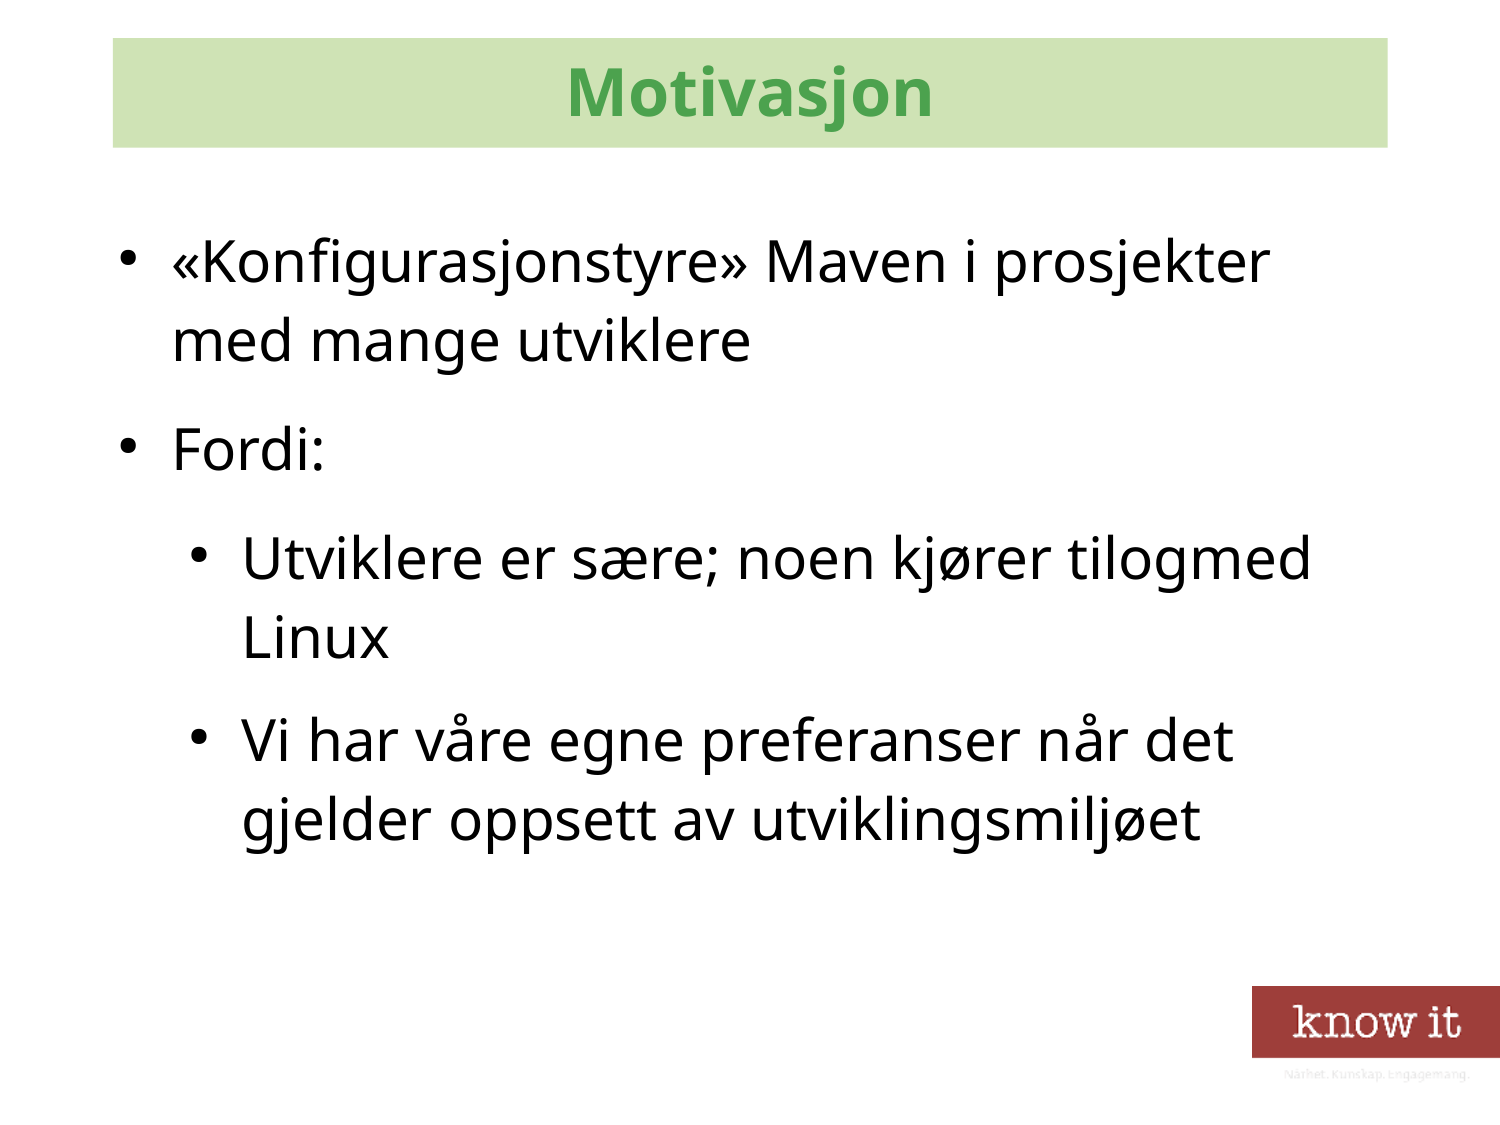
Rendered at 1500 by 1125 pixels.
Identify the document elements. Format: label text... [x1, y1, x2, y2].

text_box Motivasjon [112, 38, 1388, 148]
picture [1252, 986, 1500, 1058]
list «Konfigurasjonstyre» Maven i prosjekter med mange utviklere Fordi: Utviklere er sære; noen kjører tilogmed Linux Vi har våre egne preferanser når det gjelder oppsett av utviklingsmiljøet [100, 220, 1360, 1034]
